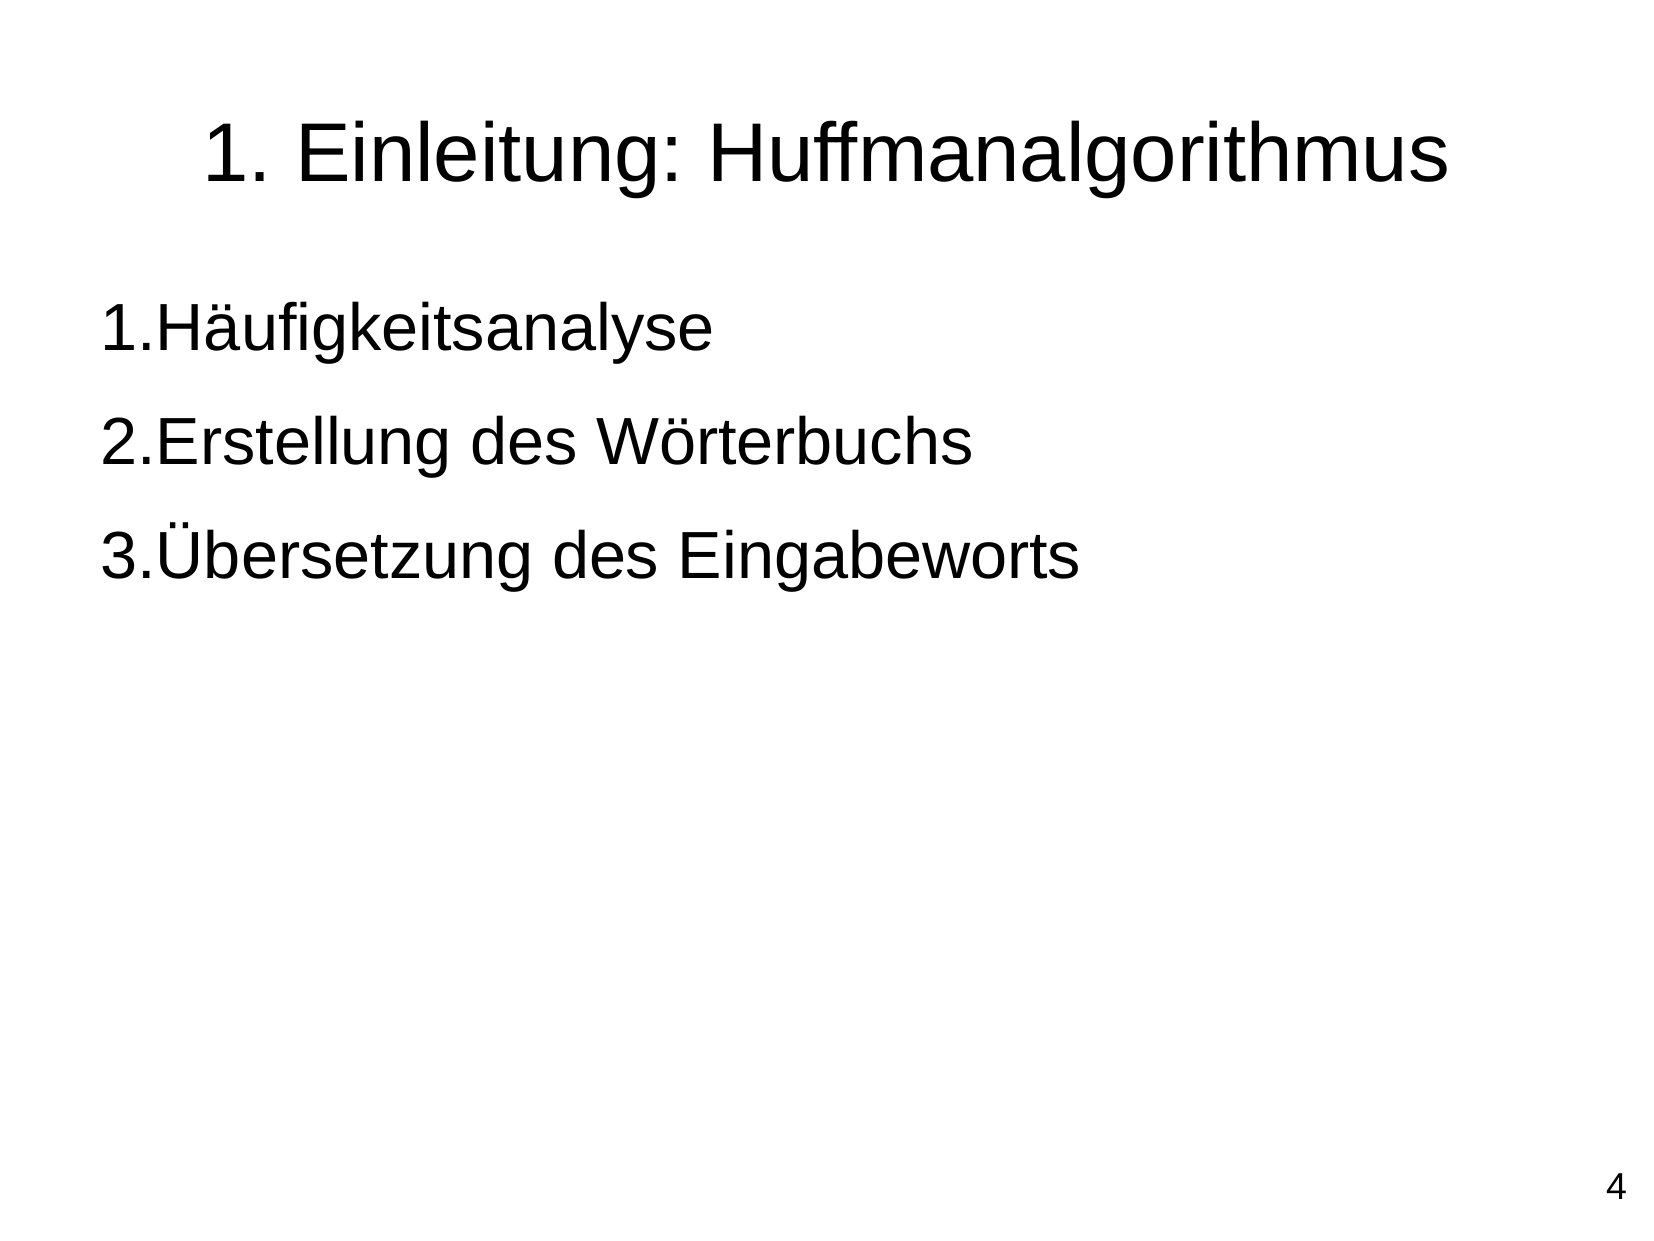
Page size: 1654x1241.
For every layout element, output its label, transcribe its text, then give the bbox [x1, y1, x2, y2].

text_box <number> [1259, 1158, 1642, 1229]
list Häufigkeitsanalyse Erstellung des Wörterbuchs Übersetzung des Eingabeworts [82, 290, 1571, 1010]
title 1. Einleitung: Huffmanalgorithmus [82, 49, 1571, 257]
